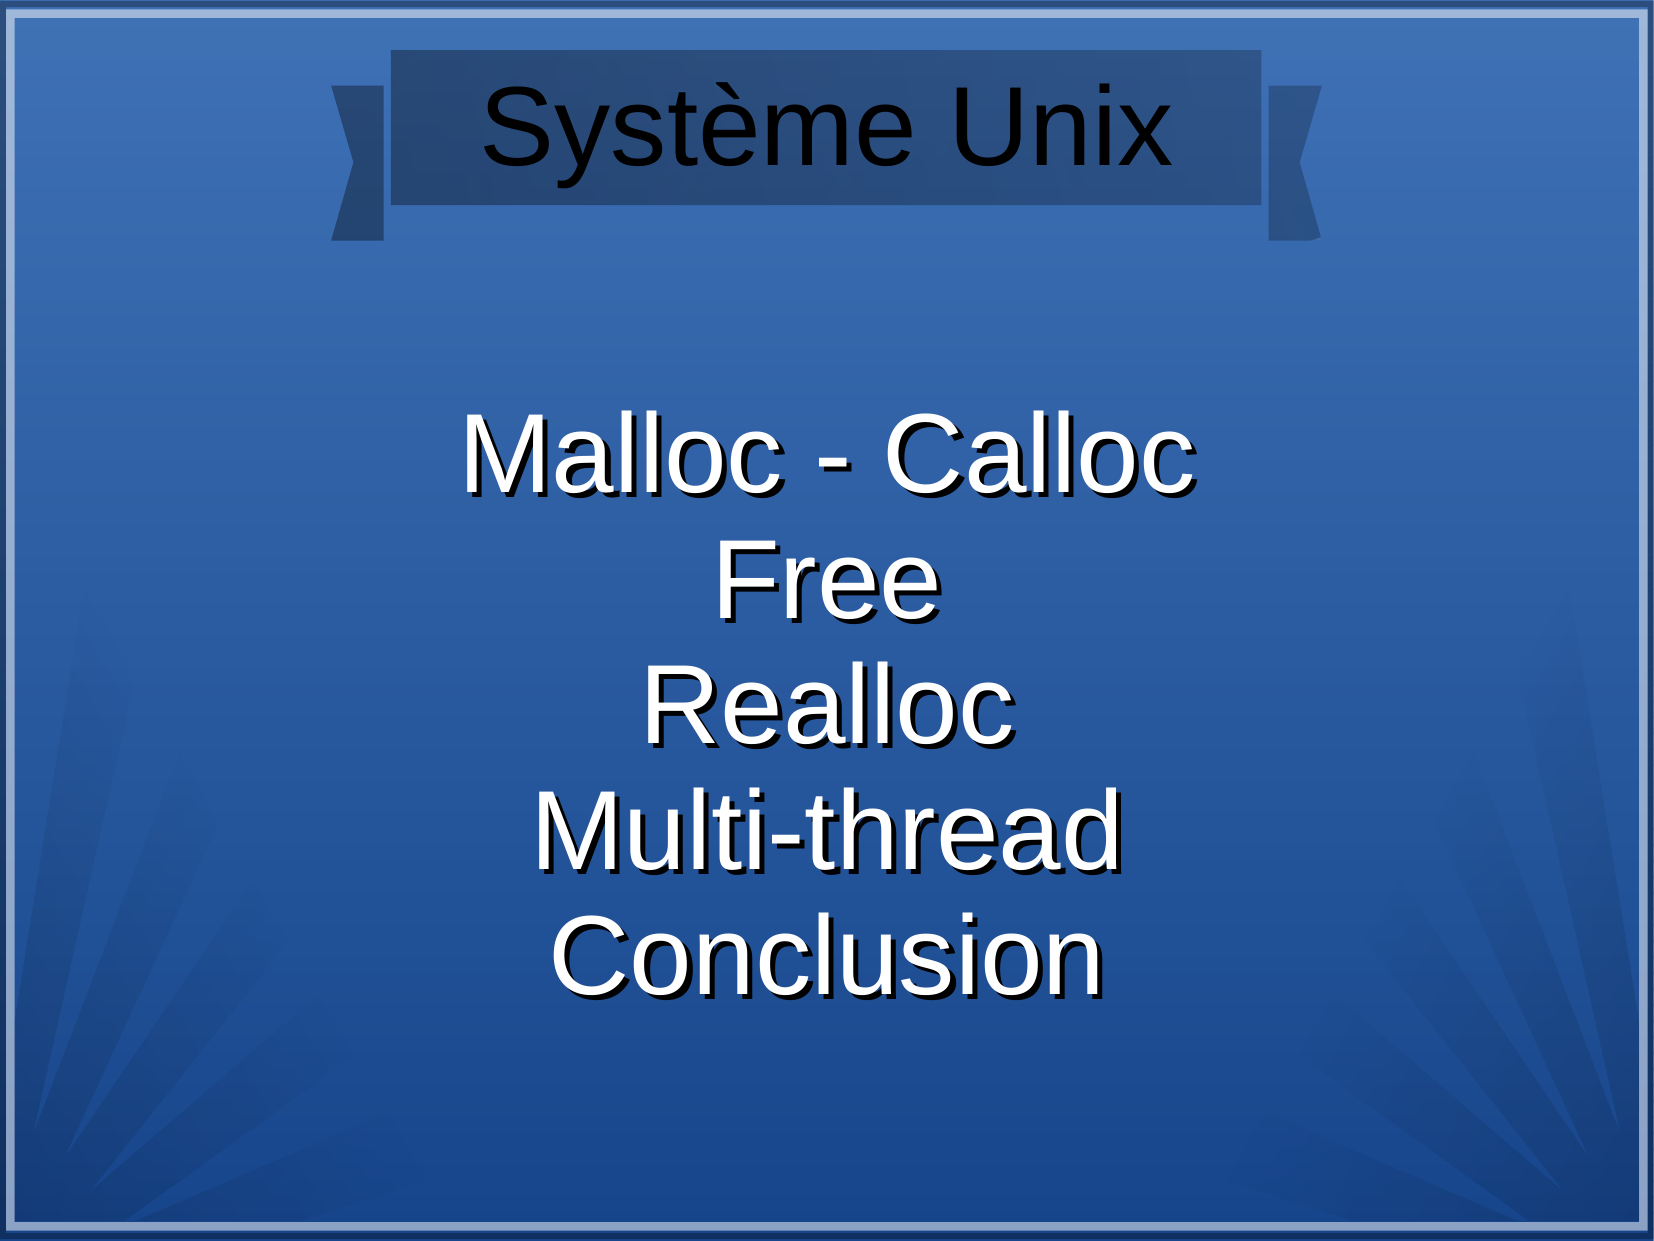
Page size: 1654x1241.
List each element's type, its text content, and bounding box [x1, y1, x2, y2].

subtitle Malloc - Calloc Free Realloc Multi-thread Conclusion [82, 299, 1571, 1111]
title Système Unix [389, 47, 1264, 205]
